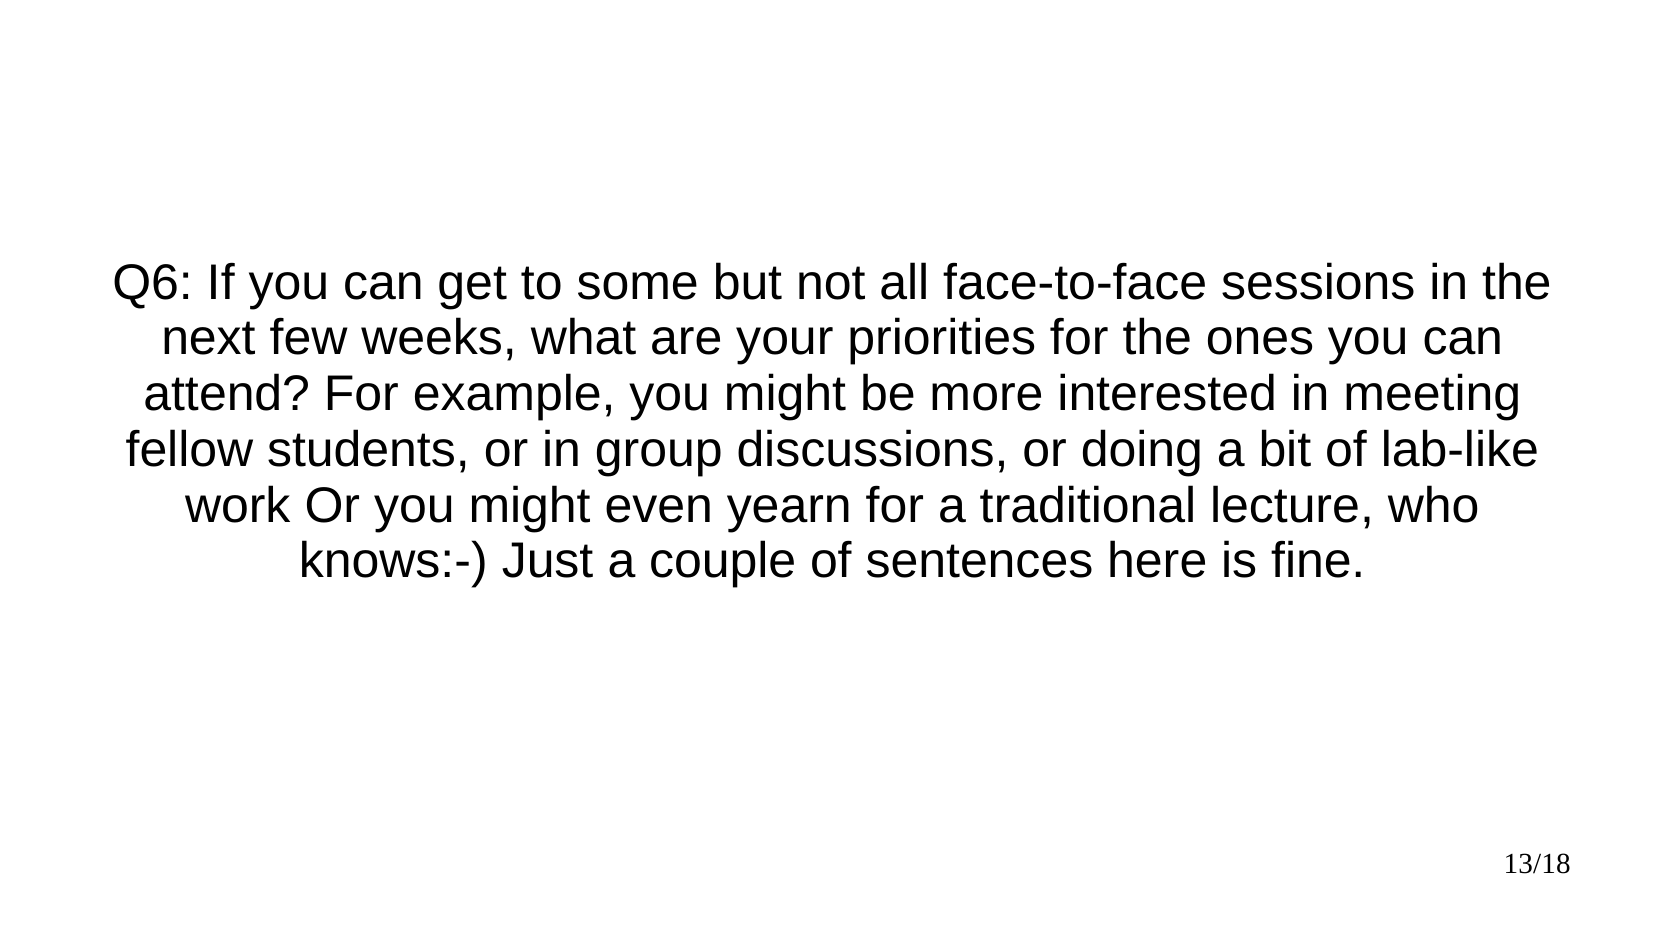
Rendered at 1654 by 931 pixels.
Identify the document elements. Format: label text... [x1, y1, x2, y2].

title Q6: If you can get to some but not all face-to-face sessions in the next few weeks, what are your priorities for the ones you can attend? For example, you might be more interested in meeting fellow students, or in group discussions, or doing a bit of lab-like work Or you might even yearn for a traditional lecture, who knows:-) Just a couple of sentences here is fine. [88, 253, 1577, 692]
